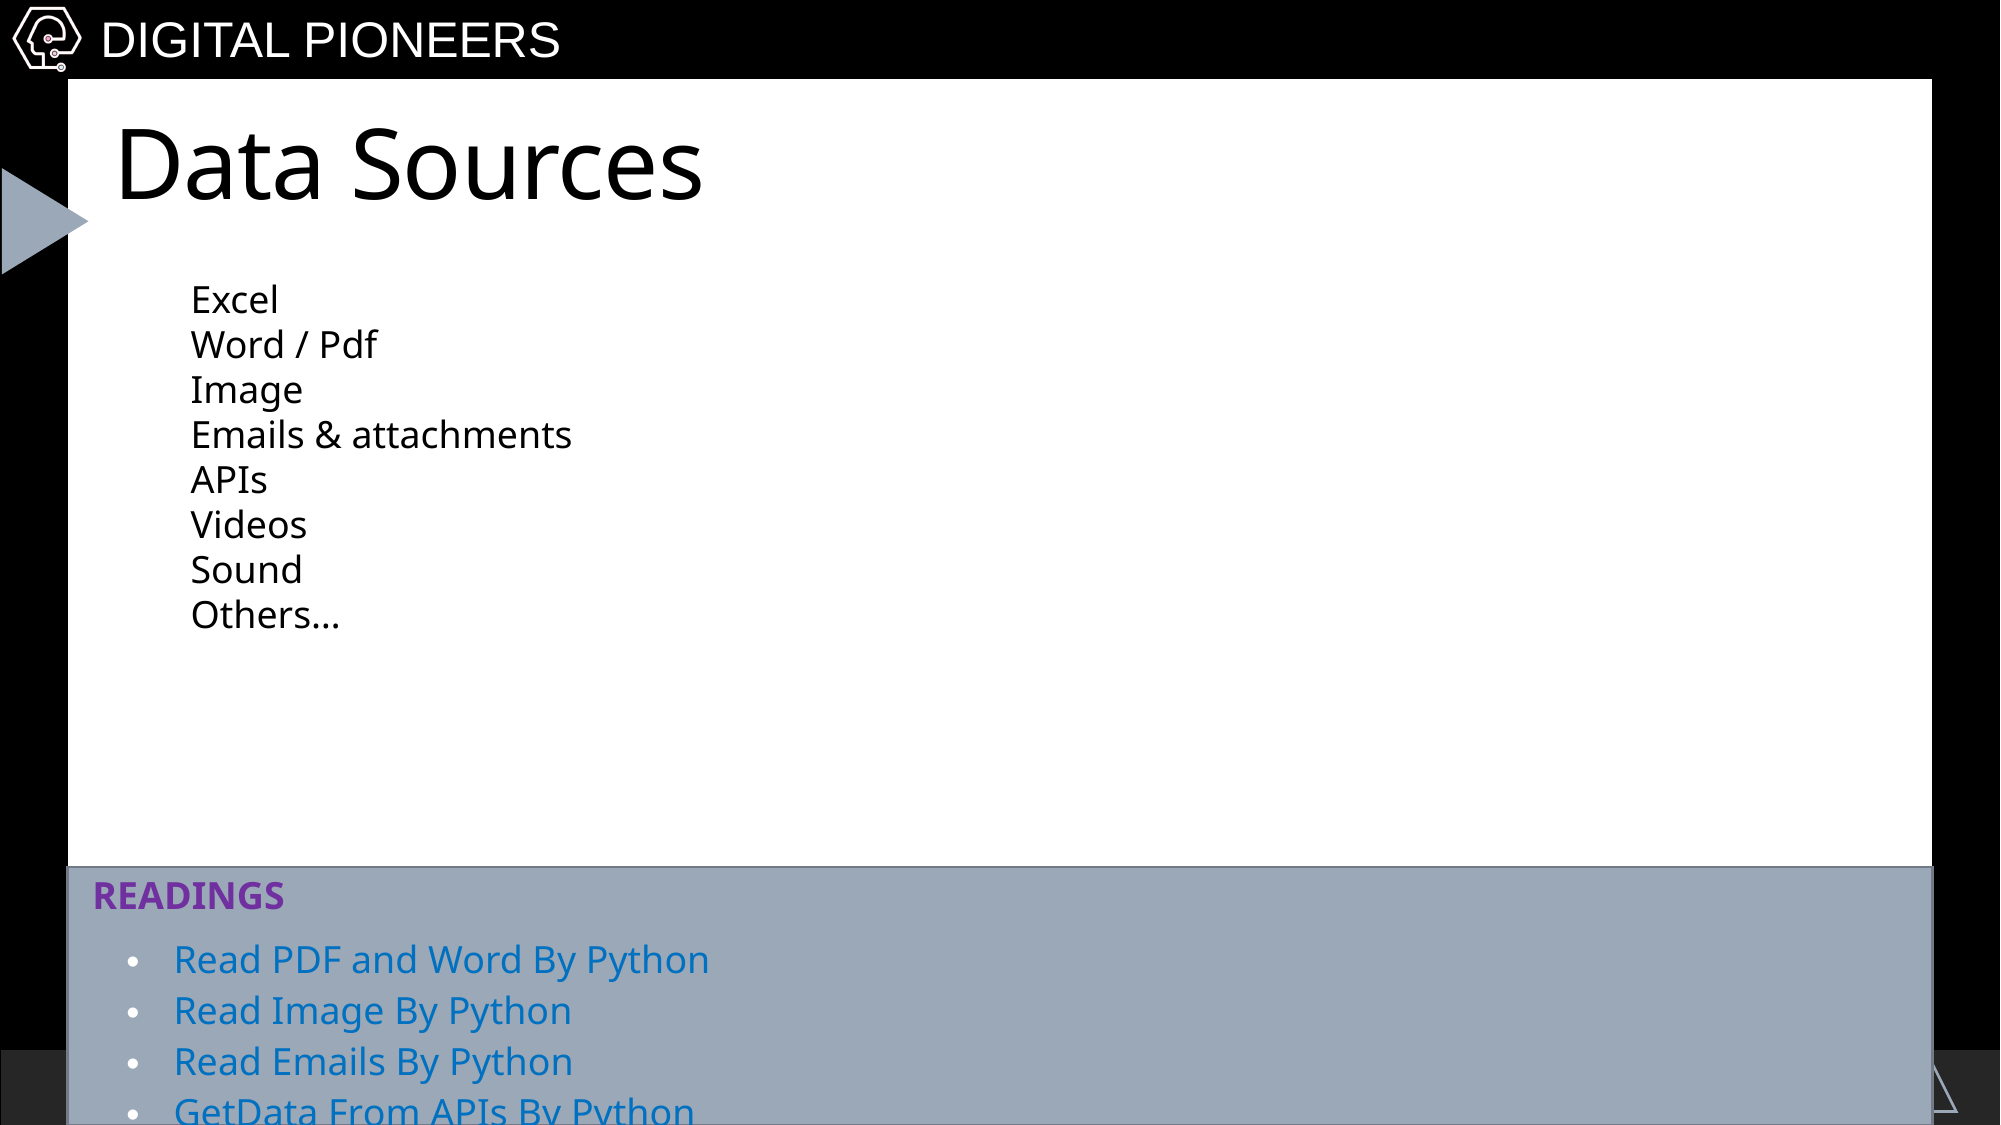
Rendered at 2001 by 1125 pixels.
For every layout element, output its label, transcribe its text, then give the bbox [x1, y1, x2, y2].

text_box Read PDF and Word By Python Read Image By Python Read Emails By Python Get Data From APIs By Python [111, 928, 1259, 1125]
text_box Excel Word / Pdf Image Emails & attachments APIs Videos Sound Others… [119, 268, 1842, 648]
text_box DIGITAL PIONEERS [85, 0, 596, 76]
text_box READINGS [77, 864, 315, 926]
picture [7, 5, 85, 73]
text_box [68, 867, 1933, 1125]
title Data Sources [98, 93, 1813, 243]
